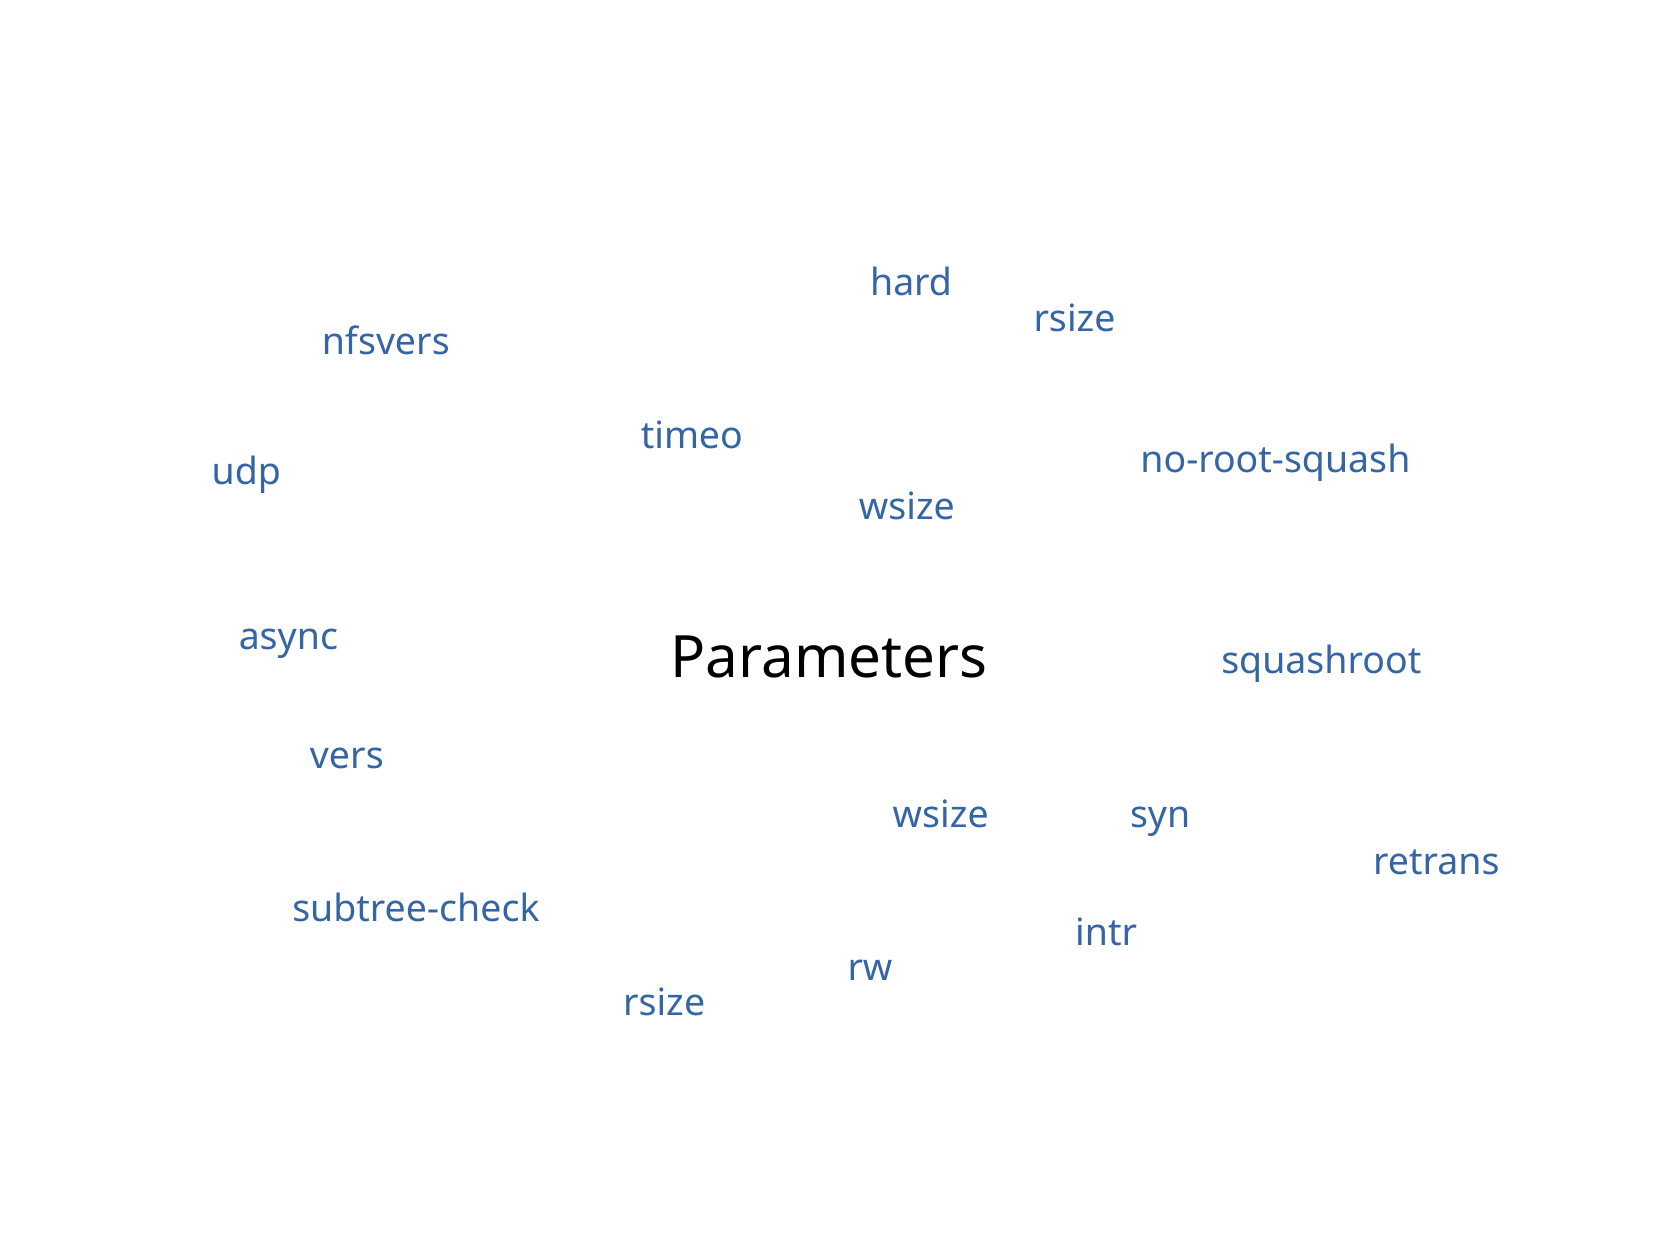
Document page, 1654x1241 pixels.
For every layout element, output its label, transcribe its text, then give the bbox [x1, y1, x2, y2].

text_box retrans [1358, 827, 1508, 886]
text_box syn [1115, 779, 1205, 839]
text_box timeo [625, 401, 756, 461]
text_box subtree-check [277, 874, 560, 933]
text_box rsize [1018, 283, 1128, 343]
text_box udp [196, 437, 296, 496]
text_box vers [295, 720, 398, 780]
text_box no-root-squash [1125, 425, 1424, 485]
text_box async [223, 602, 355, 662]
text_box squashroot [1206, 626, 1430, 686]
text_box rw [832, 933, 907, 993]
text_box hard [855, 248, 963, 307]
text_box Parameters [655, 607, 994, 692]
text_box wsize [844, 472, 970, 532]
text_box intr [1060, 897, 1146, 957]
text_box rsize [608, 968, 718, 1028]
text_box nfsvers [307, 307, 462, 366]
text_box wsize [878, 779, 1004, 839]
